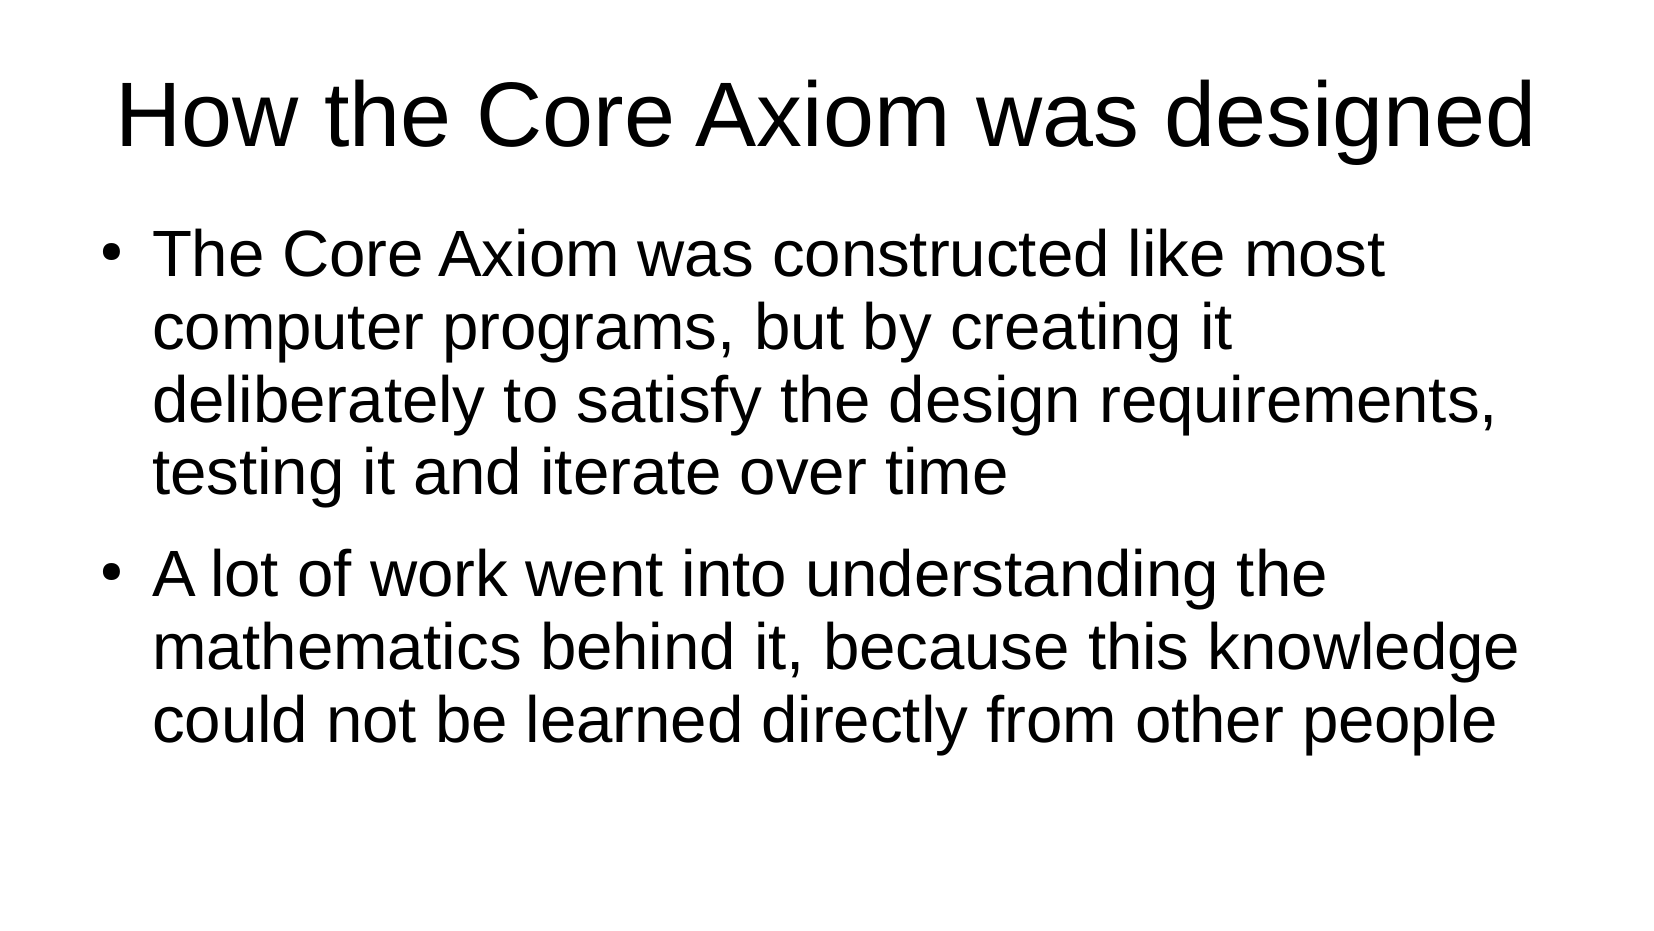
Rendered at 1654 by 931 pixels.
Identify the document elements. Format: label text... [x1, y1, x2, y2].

title How the Core Axiom was designed [82, 37, 1571, 193]
list The Core Axiom was constructed like most computer programs, but by creating it deliberately to satisfy the design requirements, testing it and iterate over time A lot of work went into understanding the mathematics behind it, because this knowledge could not be learned directly from other people [82, 217, 1571, 758]
